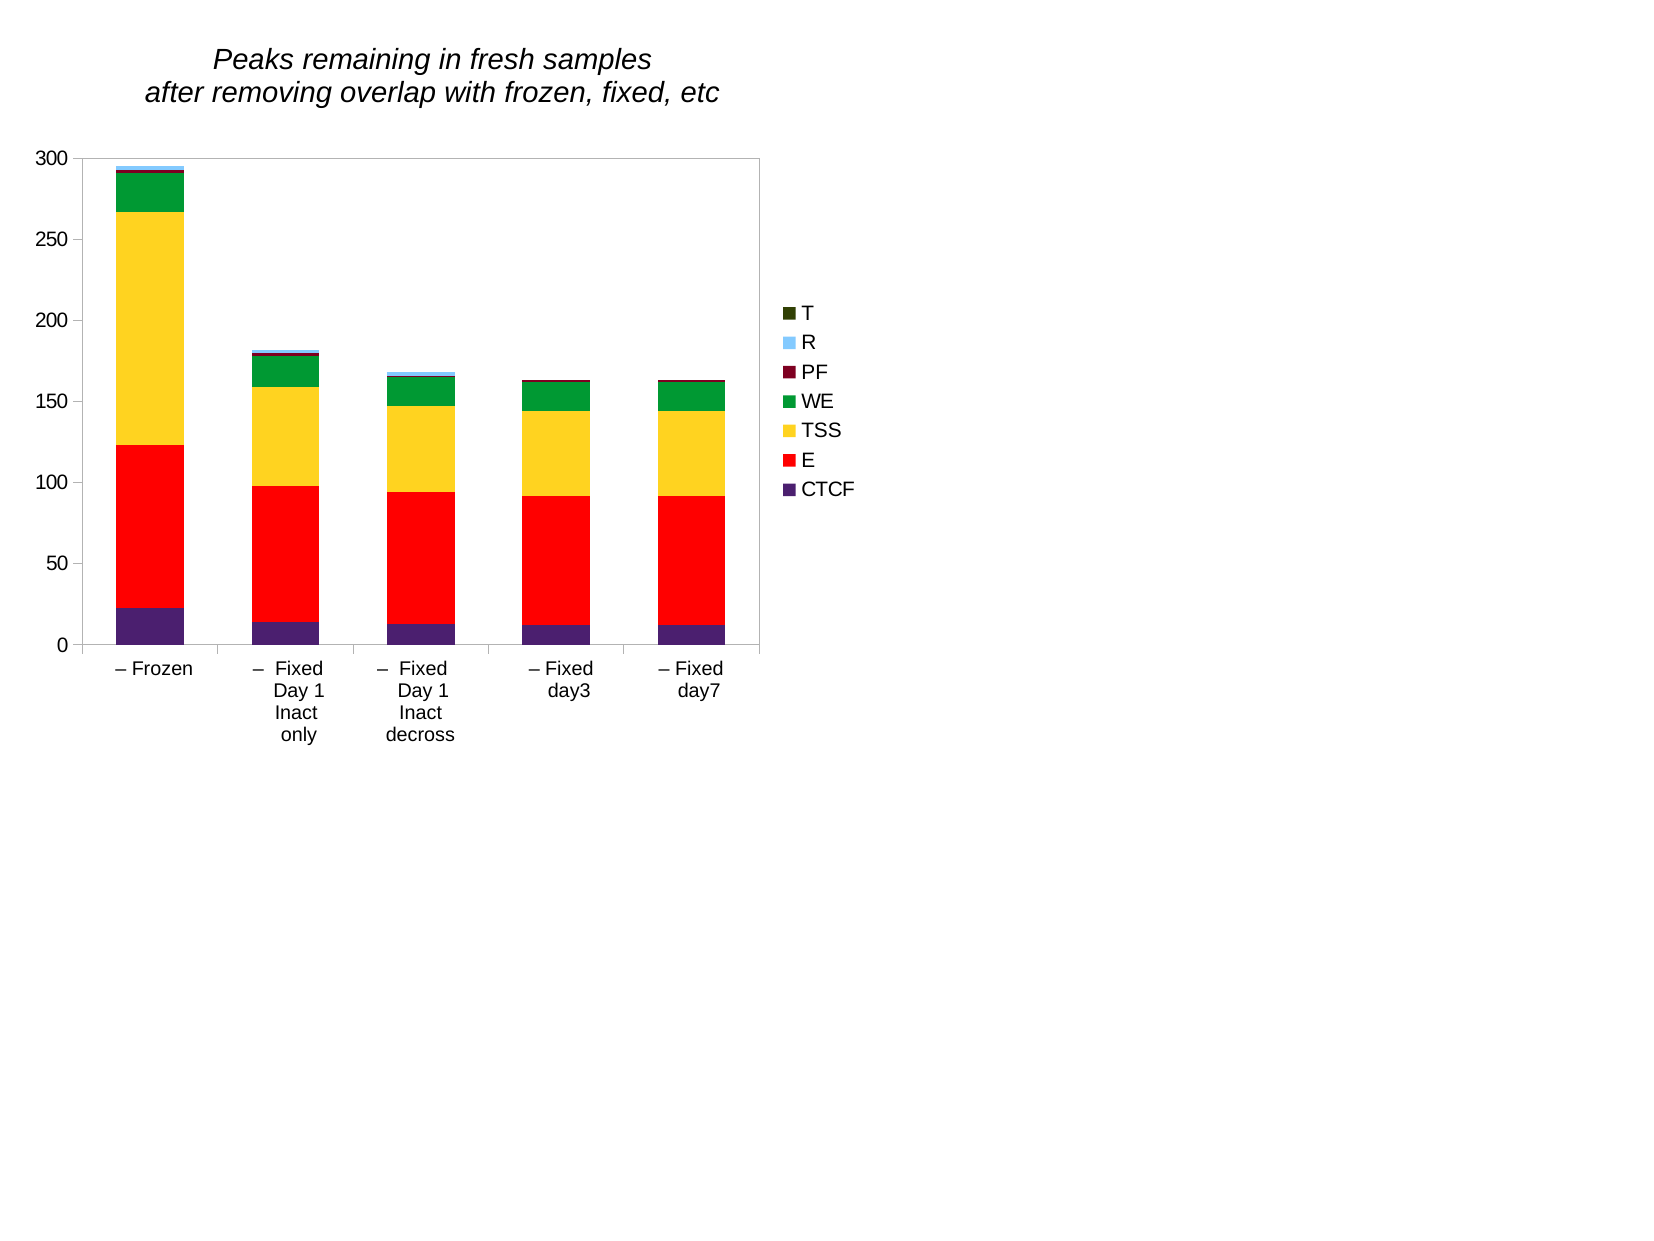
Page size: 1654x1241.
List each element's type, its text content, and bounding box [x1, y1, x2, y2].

text_box – Fixed Day 1 Inact only [236, 649, 340, 754]
text_box Peaks remaining in fresh samples after removing overlap with frozen, fixed, etc [130, 35, 736, 116]
text_box – Frozen [100, 649, 209, 687]
text_box – Fixed day7 [643, 649, 739, 710]
text_box – Fixed day3 [513, 649, 609, 710]
text_box – Fixed Day 1 Inact decross [354, 649, 471, 754]
chart [17, 135, 875, 668]
